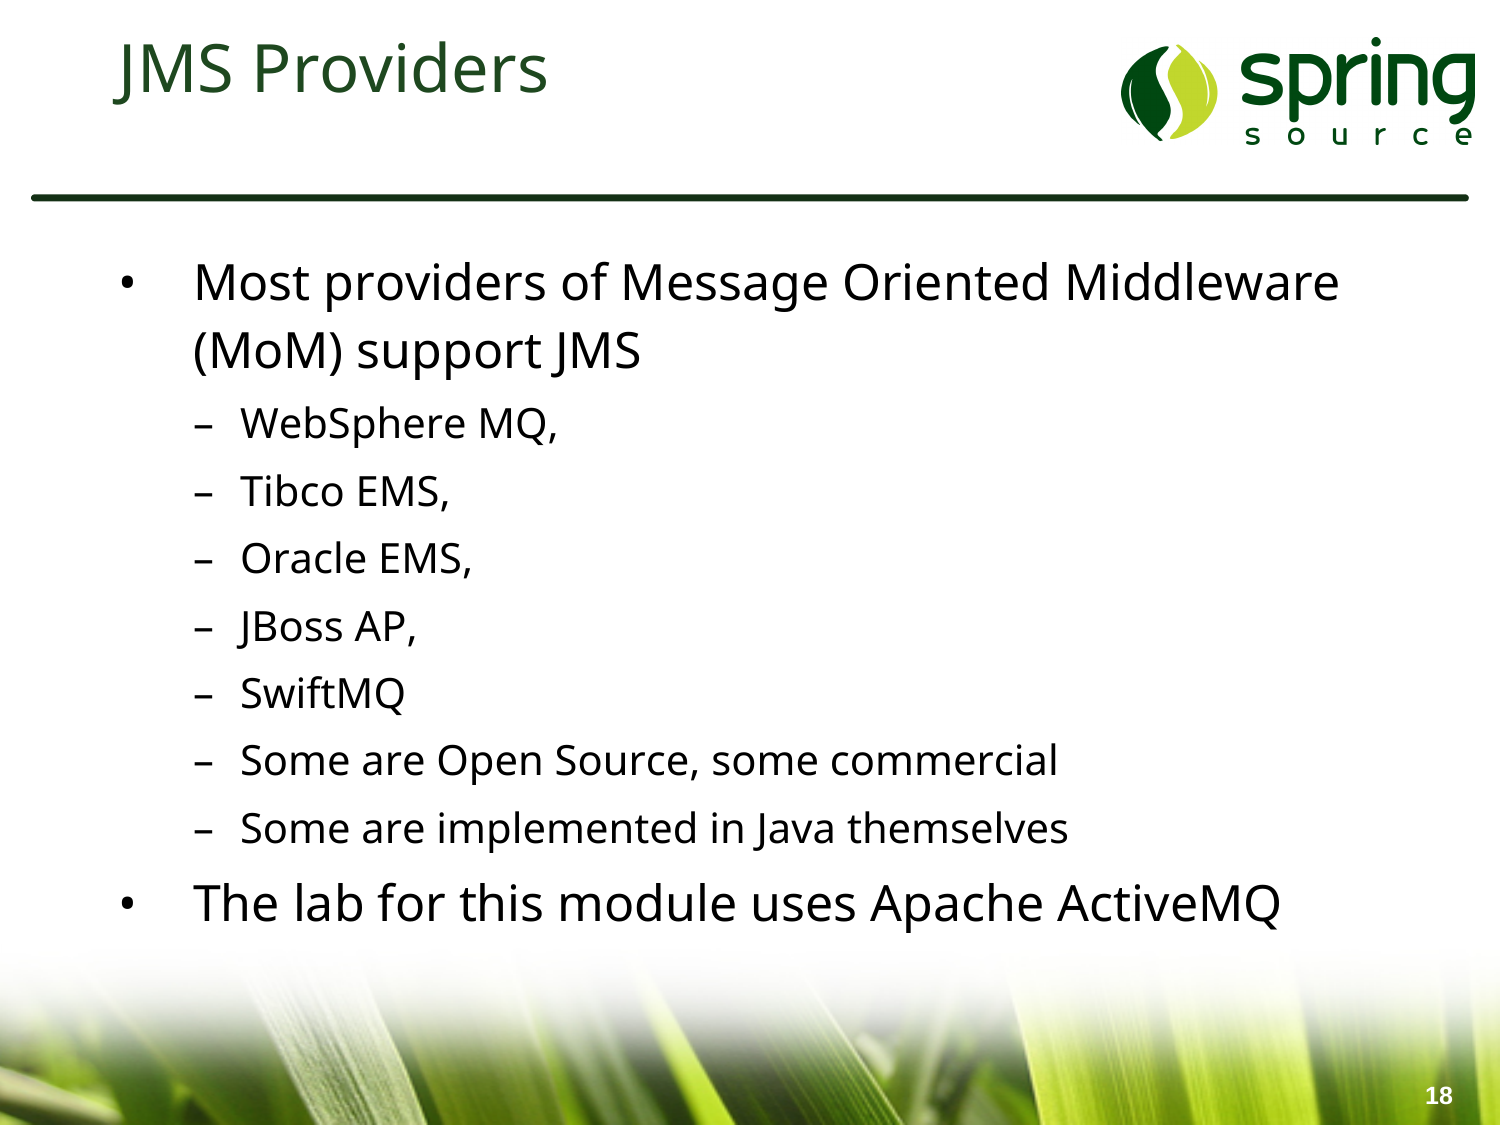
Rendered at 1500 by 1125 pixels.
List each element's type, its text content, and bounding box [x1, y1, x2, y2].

title JMS Providers [103, 13, 1136, 177]
picture [1136, 37, 1475, 145]
picture [0, 944, 1500, 1125]
list Most providers of Message Oriented Middleware (MoM) support JMS WebSphere MQ, Tibco EMS, Oracle EMS, JBoss AP, SwiftMQ Some are Open Source, some commercial Some are implemented in Java themselves The lab for this module uses Apache ActiveMQ [103, 239, 1394, 903]
